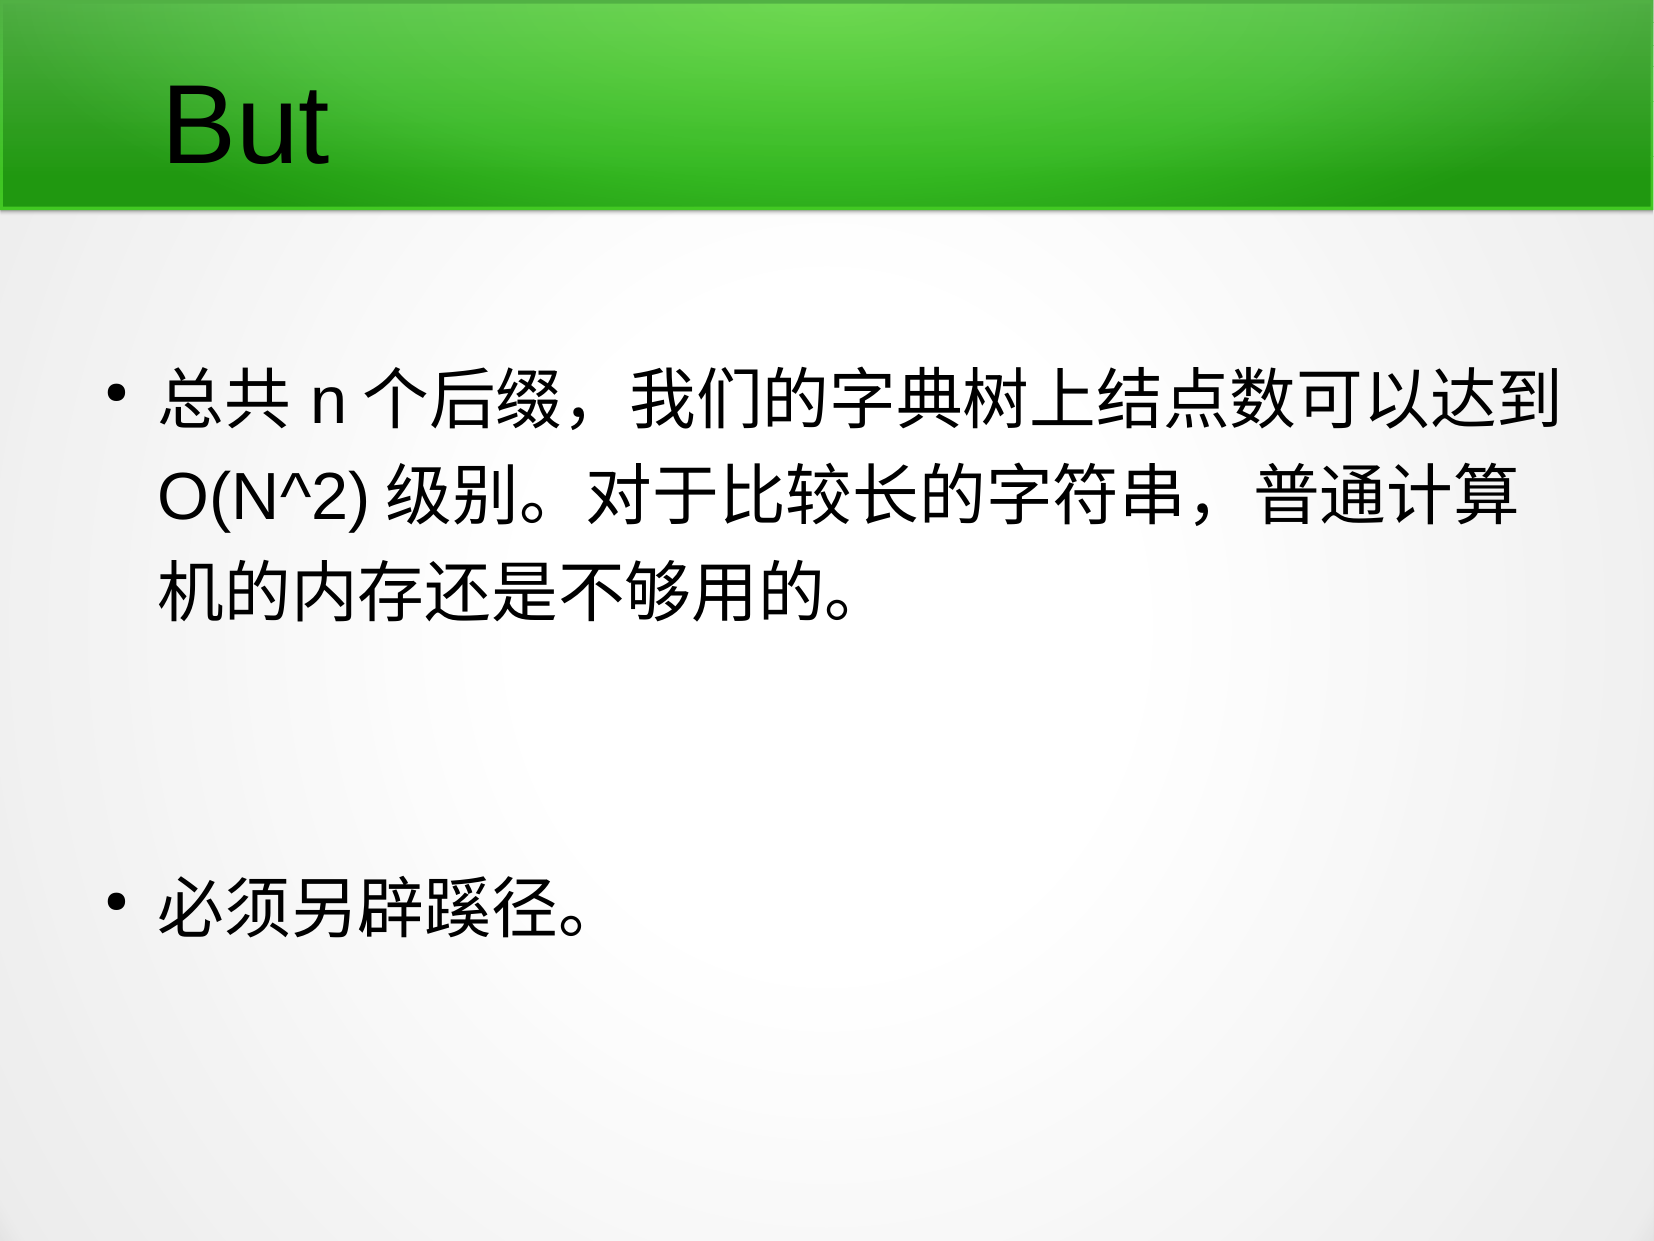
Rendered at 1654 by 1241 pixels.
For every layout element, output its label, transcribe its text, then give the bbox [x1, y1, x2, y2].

list 总共n个后缀，我们的字典树上结点数可以达到O(N^2)级别。对于比较长的字符串，普通计算机的内存还是不够用的。 必须另辟蹊径。 [86, 345, 1576, 1066]
title But [0, 53, 991, 196]
